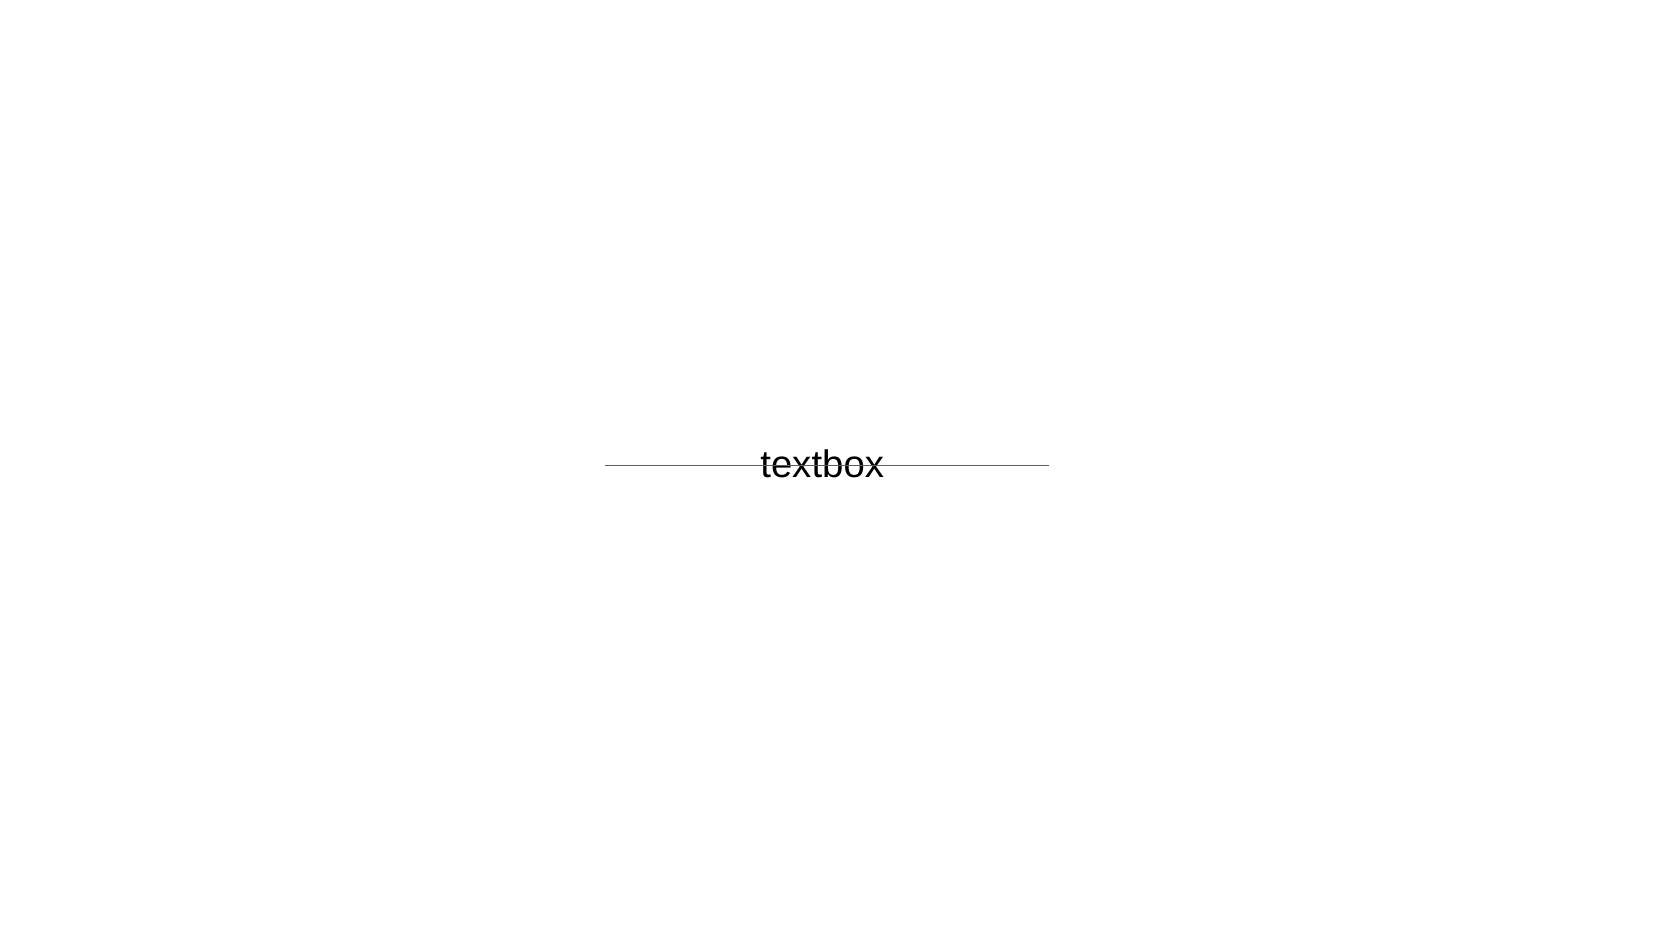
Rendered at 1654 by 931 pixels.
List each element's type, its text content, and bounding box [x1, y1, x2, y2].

text_box textbox [745, 435, 908, 465]
text_box textbox [745, 466, 908, 495]
